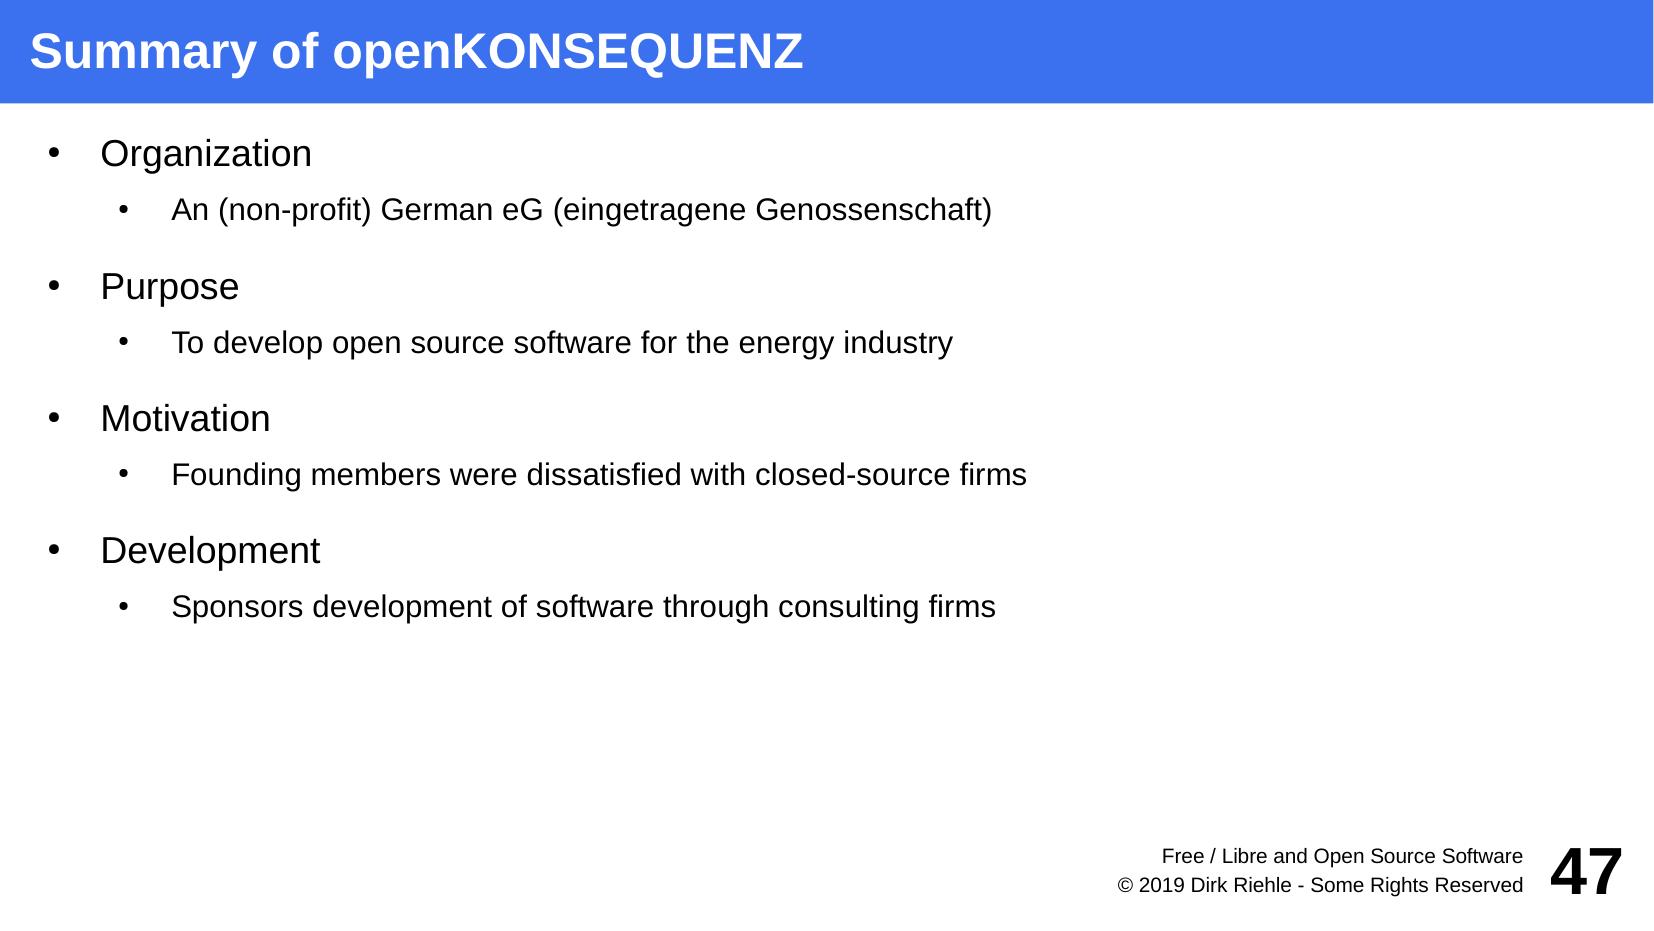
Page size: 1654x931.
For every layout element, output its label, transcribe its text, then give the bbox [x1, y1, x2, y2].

title Summary of openKONSEQUENZ [0, 0, 1654, 104]
list Organization An (non-profit) German eG (eingetragene Genossenschaft) Purpose To develop open source software for the energy industry Motivation Founding members were dissatisfied with closed-source firms Development Sponsors development of software through consulting firms [29, 132, 1625, 813]
